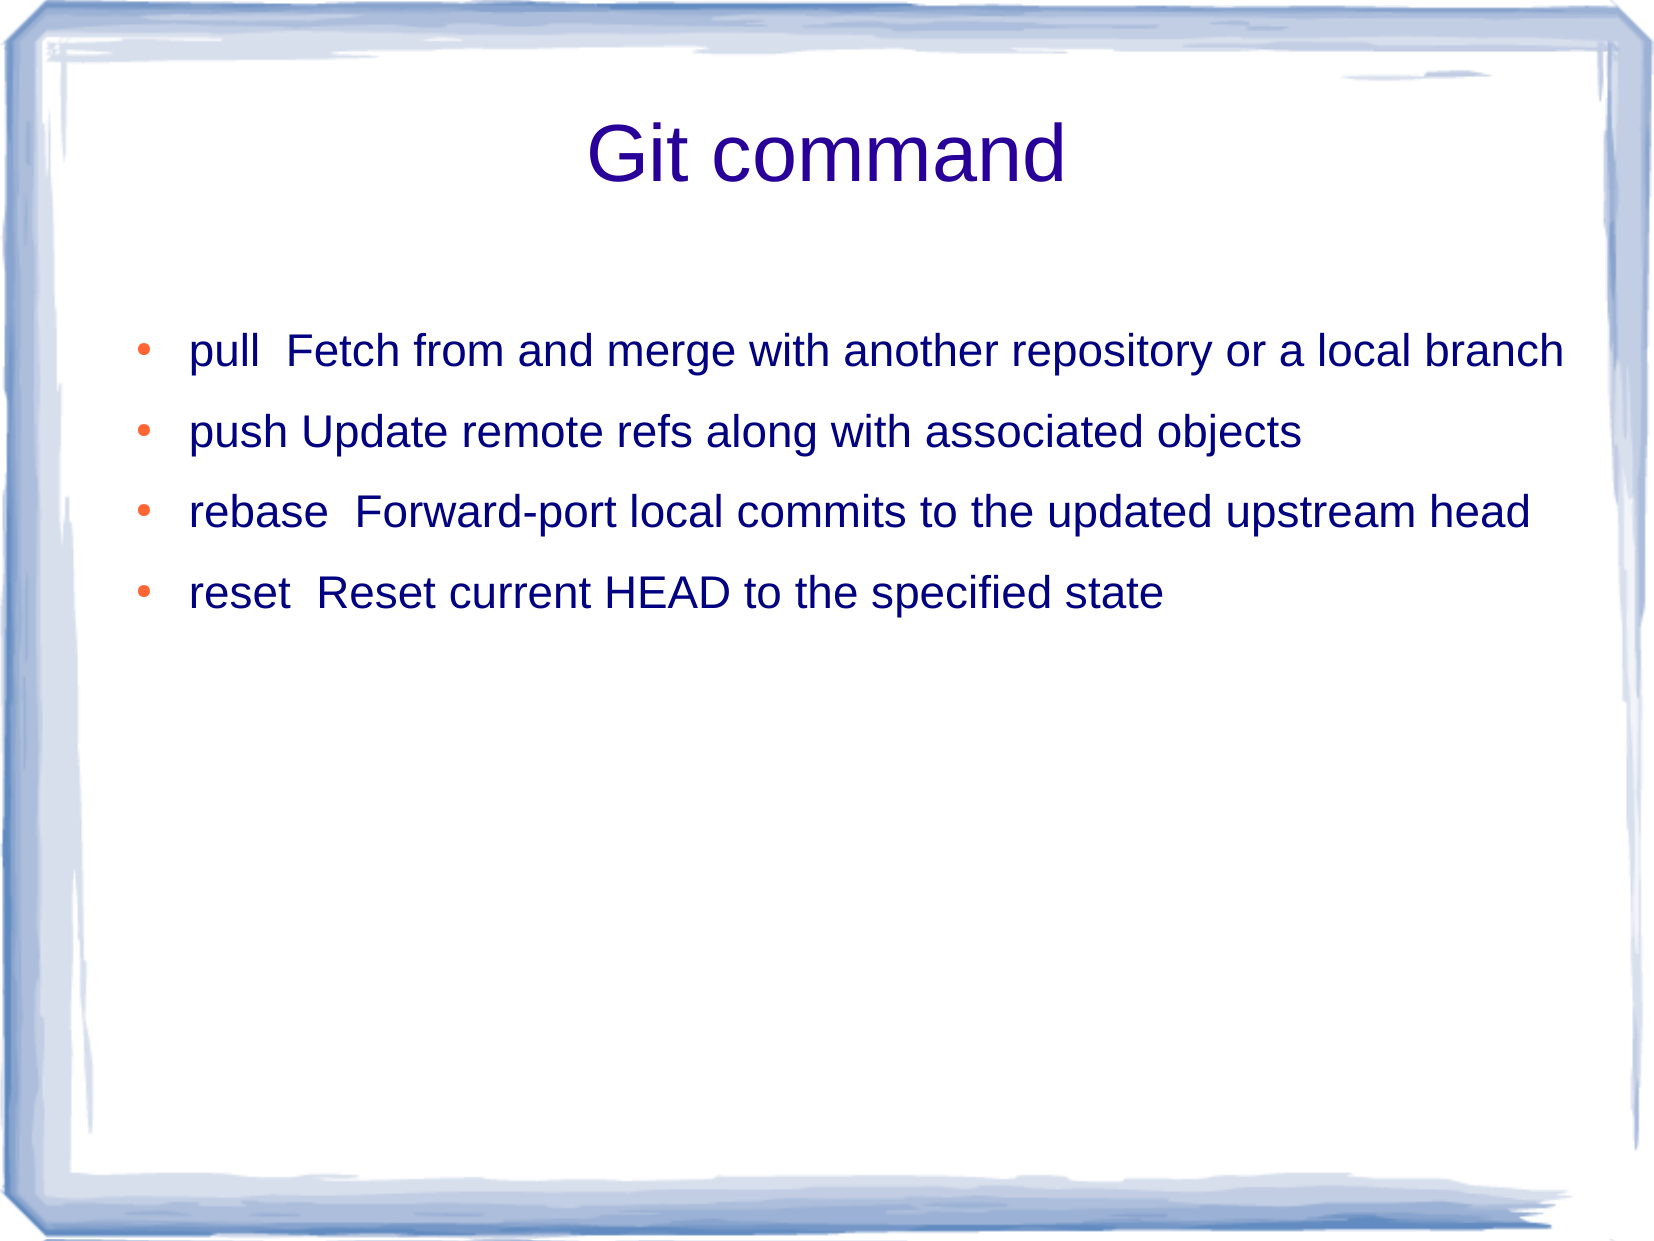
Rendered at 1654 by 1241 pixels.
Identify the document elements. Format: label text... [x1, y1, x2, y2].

list pull Fetch from and merge with another repository or a local branch push Update remote refs along with associated objects rebase Forward-port local commits to the updated upstream head reset Reset current HEAD to the specified state [118, 324, 1571, 1045]
picture [0, 0, 1654, 1241]
title Git command [82, 49, 1571, 257]
